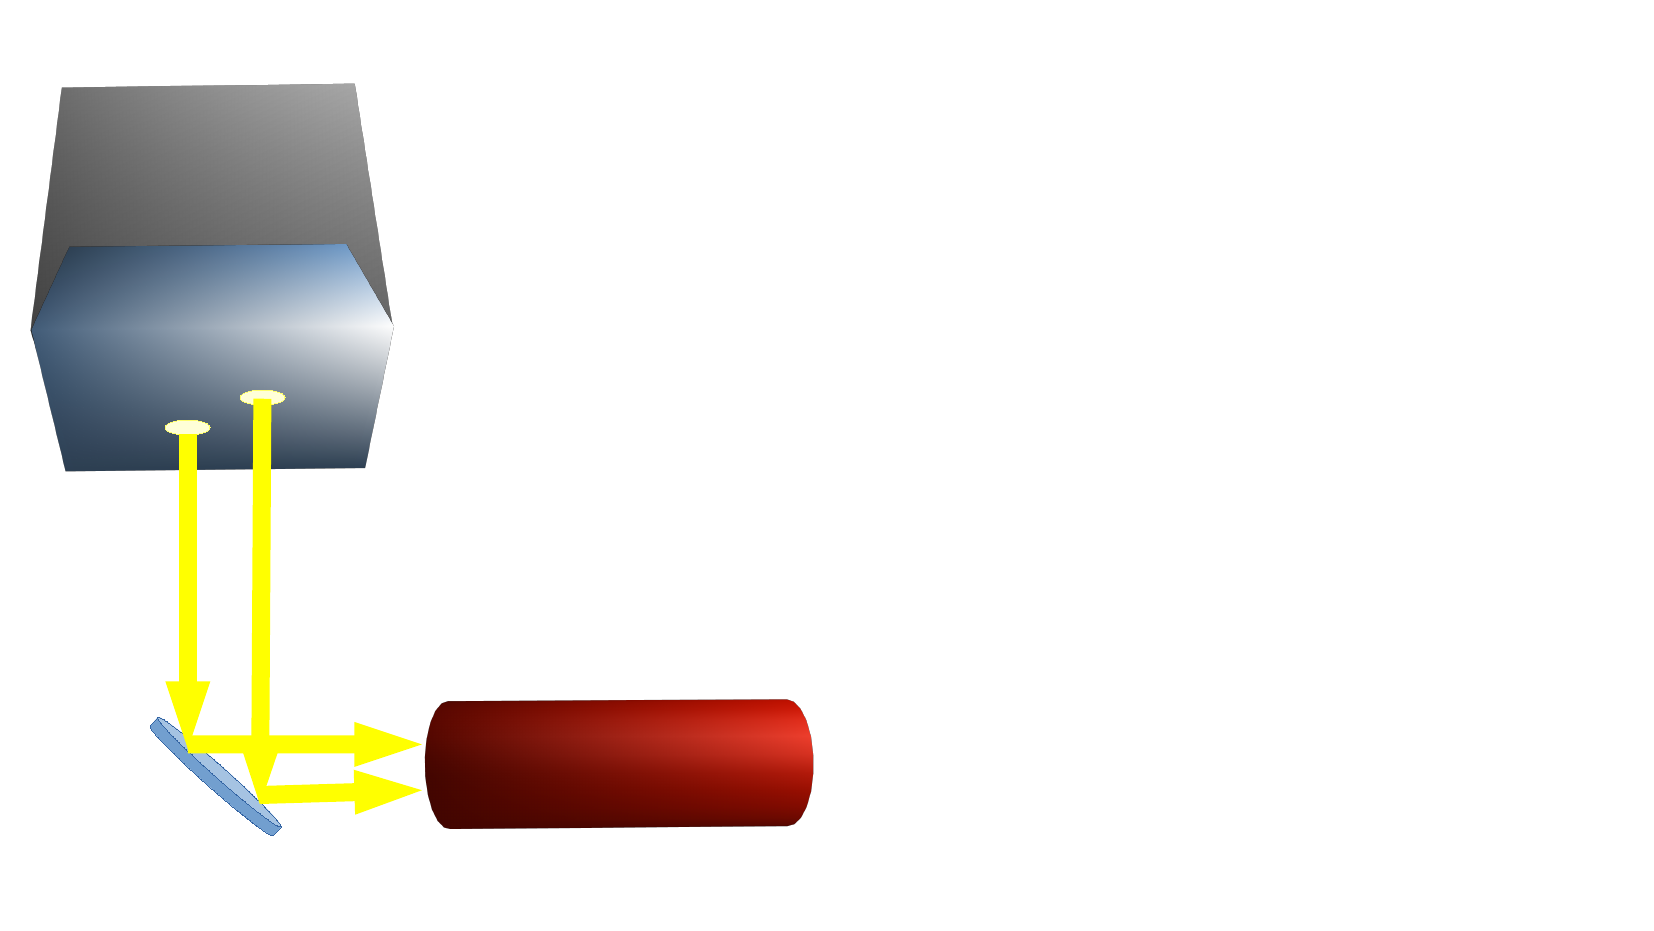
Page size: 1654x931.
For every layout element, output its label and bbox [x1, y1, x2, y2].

text_box [240, 390, 286, 405]
text_box [165, 420, 211, 435]
text_box [150, 718, 282, 836]
